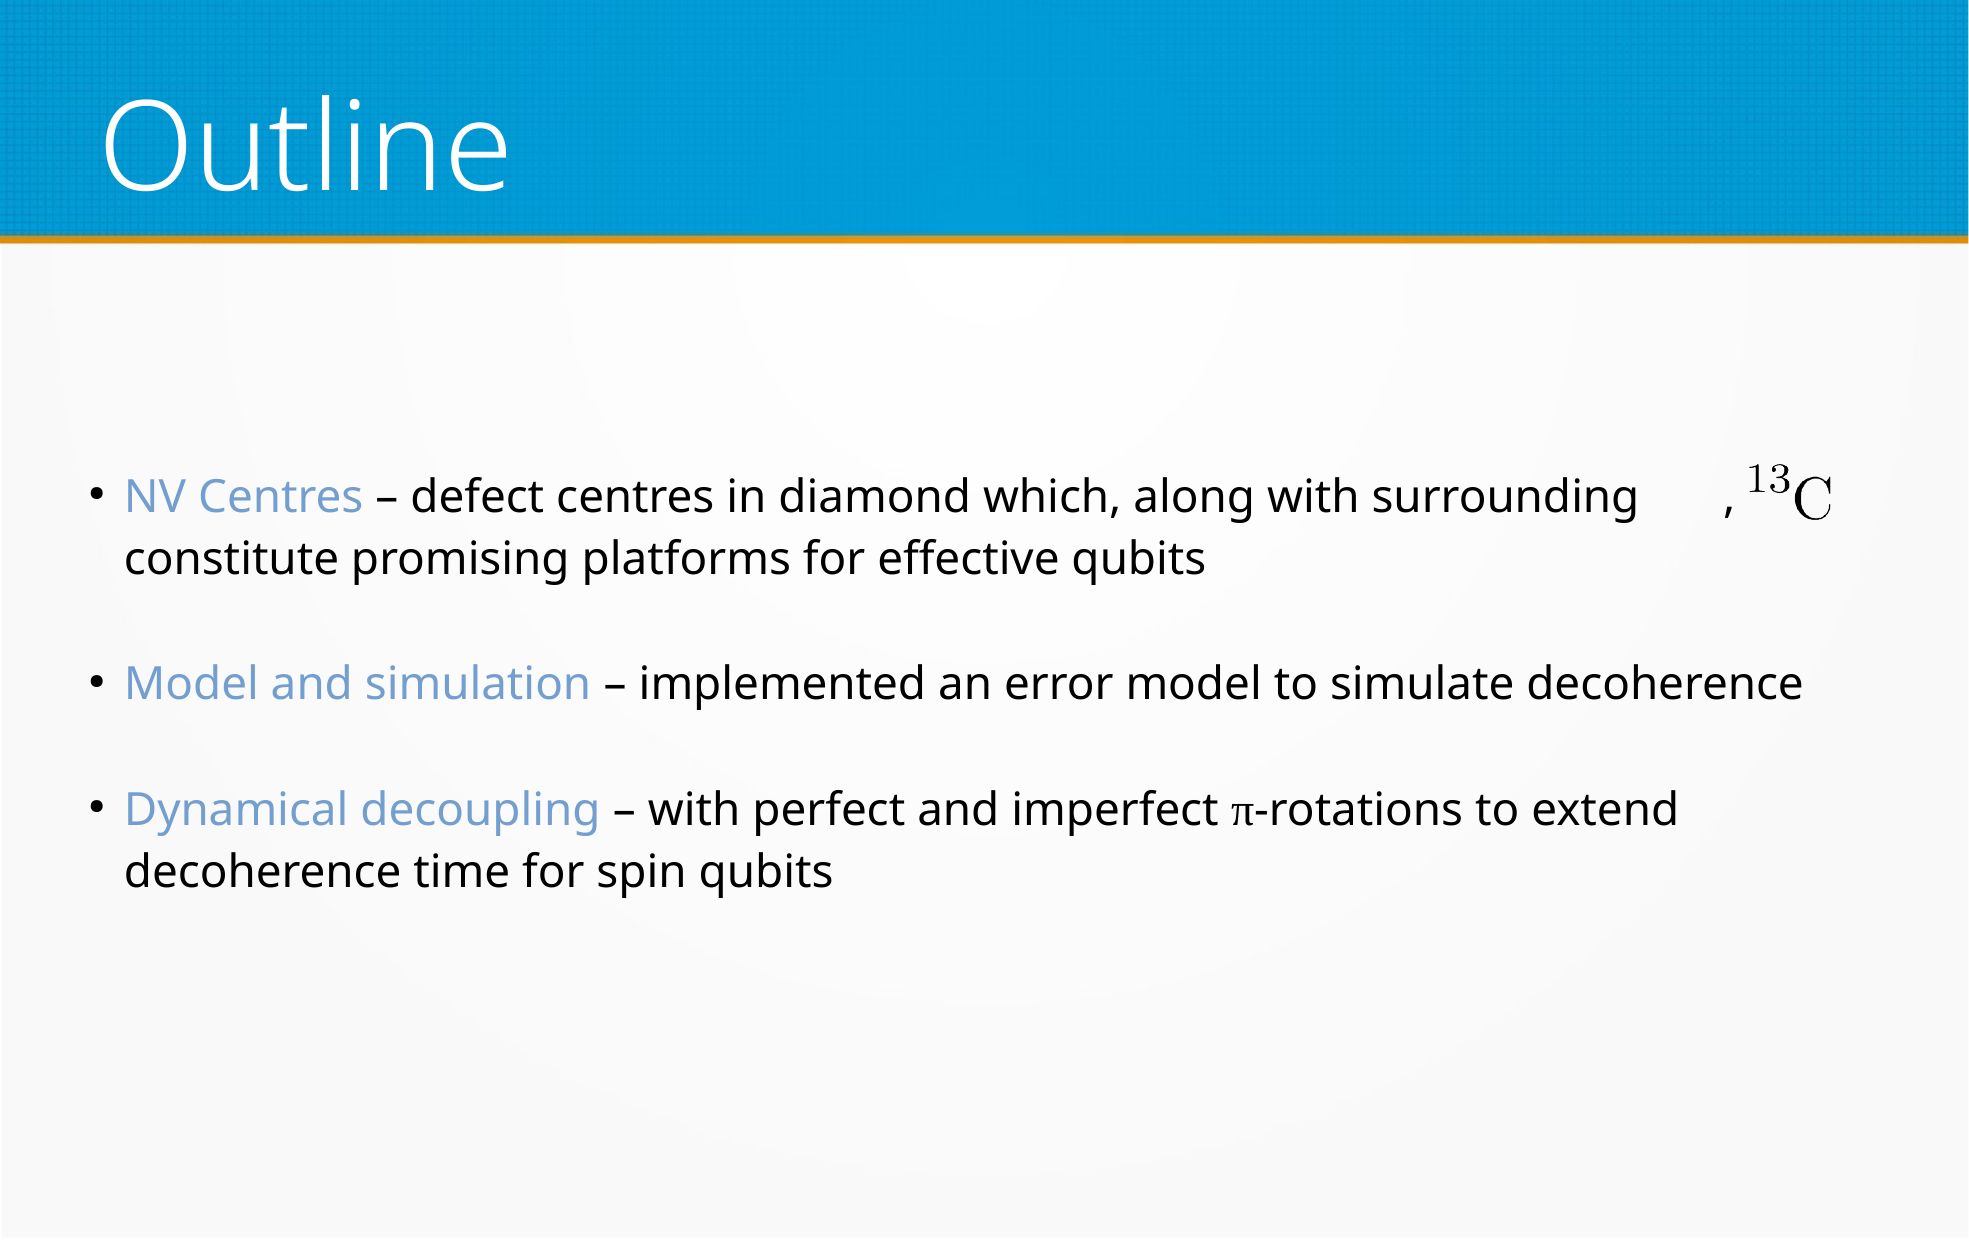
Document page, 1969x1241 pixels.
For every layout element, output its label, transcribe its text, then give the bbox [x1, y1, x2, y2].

picture [0, 233, 1969, 1241]
text_box NV Centres – defect centres in diamond which, along with surrounding , constitute promising platforms for effective qubits Model and simulation – implemented an error model to simulate decoherence Dynamical decoupling – with perfect and imperfect π-rotations to extend decoherence time for spin qubits [82, 448, 1864, 916]
title Outline [98, 19, 1870, 227]
